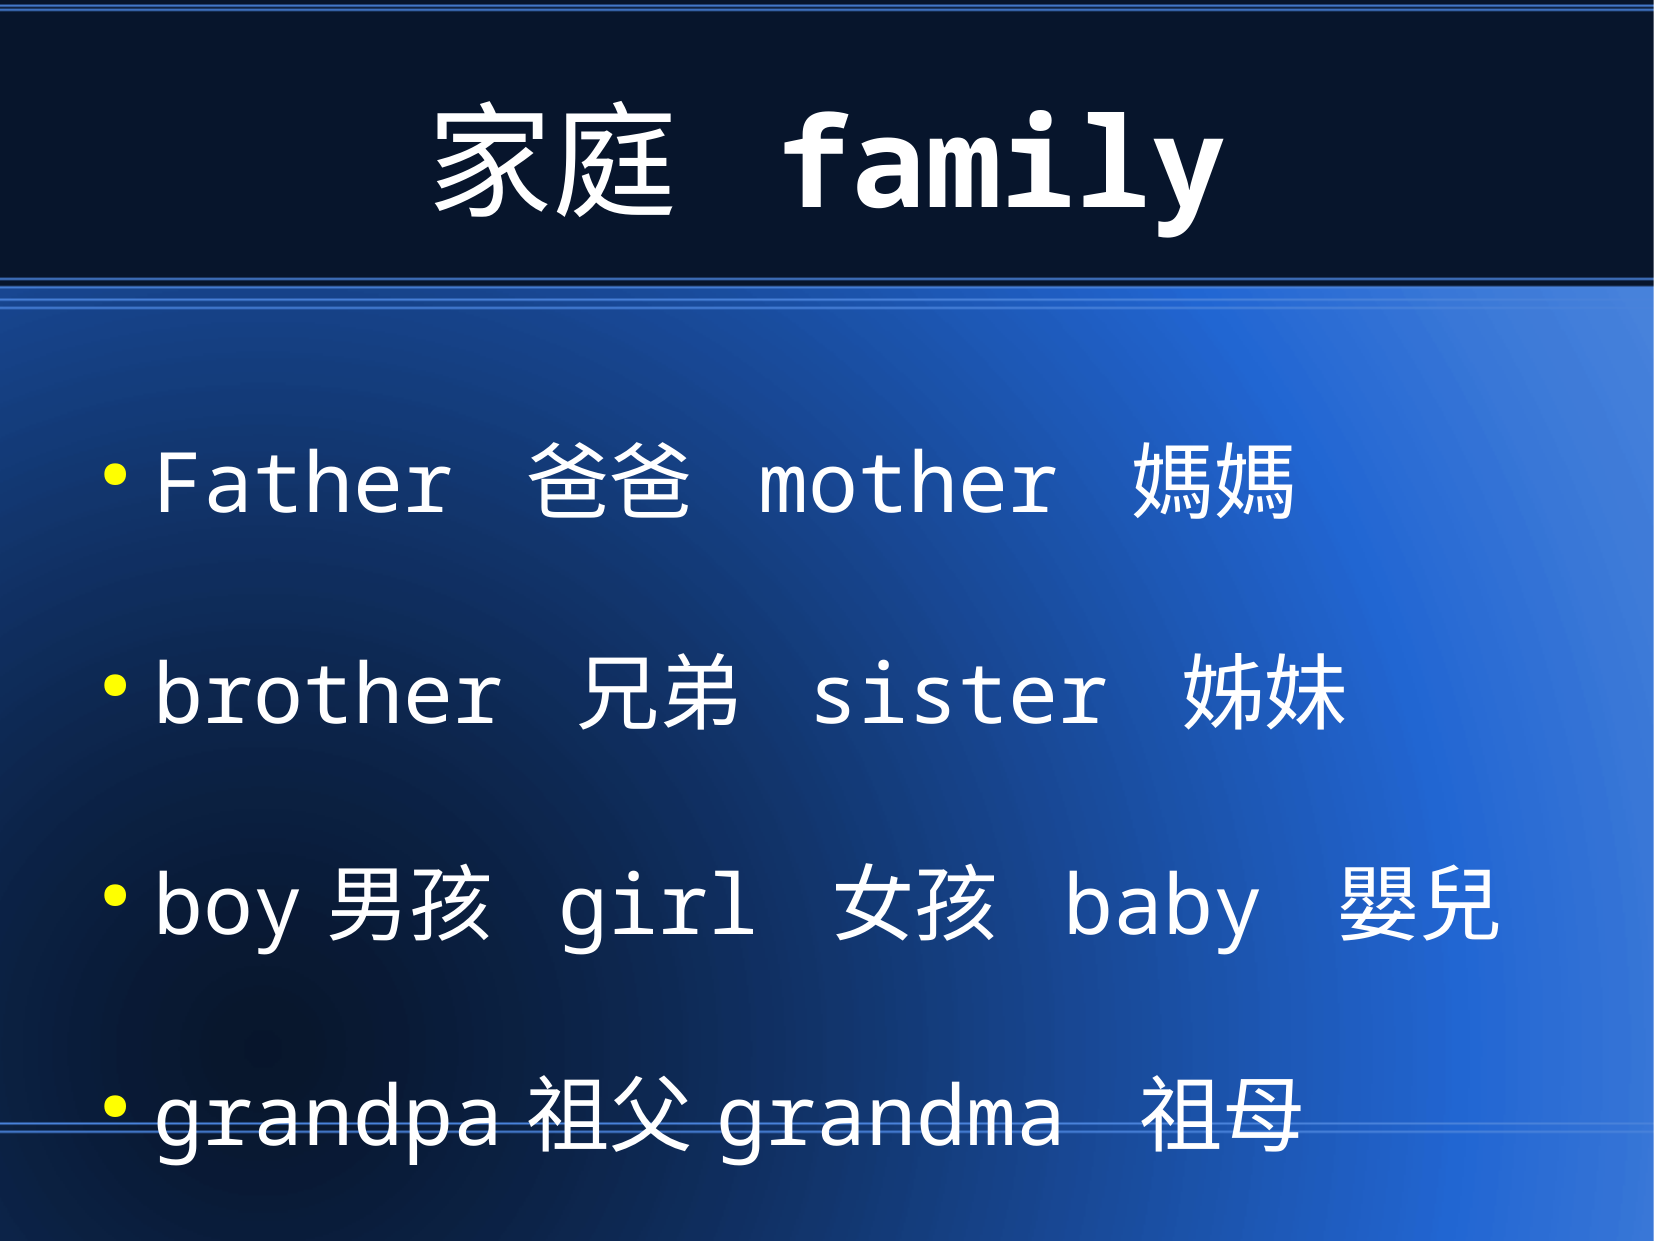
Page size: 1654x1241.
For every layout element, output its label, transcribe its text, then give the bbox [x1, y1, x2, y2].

list Father 爸爸 mother 媽媽 brother 兄弟 sister 姊妹 boy男孩 girl 女孩 baby 嬰兒 grandpa祖父grandma 祖母 [82, 355, 1571, 1241]
title 家庭 family [82, 49, 1571, 257]
picture [0, 0, 1654, 1241]
